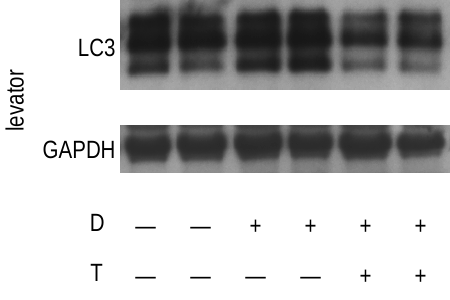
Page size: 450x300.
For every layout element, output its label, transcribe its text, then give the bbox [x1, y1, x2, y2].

table_cell — [229, 251, 283, 300]
text_box GAPDH [59, 134, 116, 165]
table_header + [339, 201, 393, 250]
picture [120, 125, 450, 173]
table_header + [394, 201, 448, 250]
picture [120, 0, 450, 91]
text_box levator [0, 30, 59, 172]
table_cell — [119, 251, 173, 300]
table_cell + [339, 251, 393, 300]
table_header — [119, 201, 173, 250]
table_cell T [76, 251, 118, 300]
table_header — [174, 201, 228, 250]
table_cell — [284, 251, 338, 300]
table_header + [229, 201, 283, 250]
table_cell — [174, 251, 228, 300]
table_header D [76, 201, 118, 250]
table_cell + [394, 251, 448, 300]
text_box LC3 [59, 32, 116, 62]
table_header + [284, 201, 338, 250]
